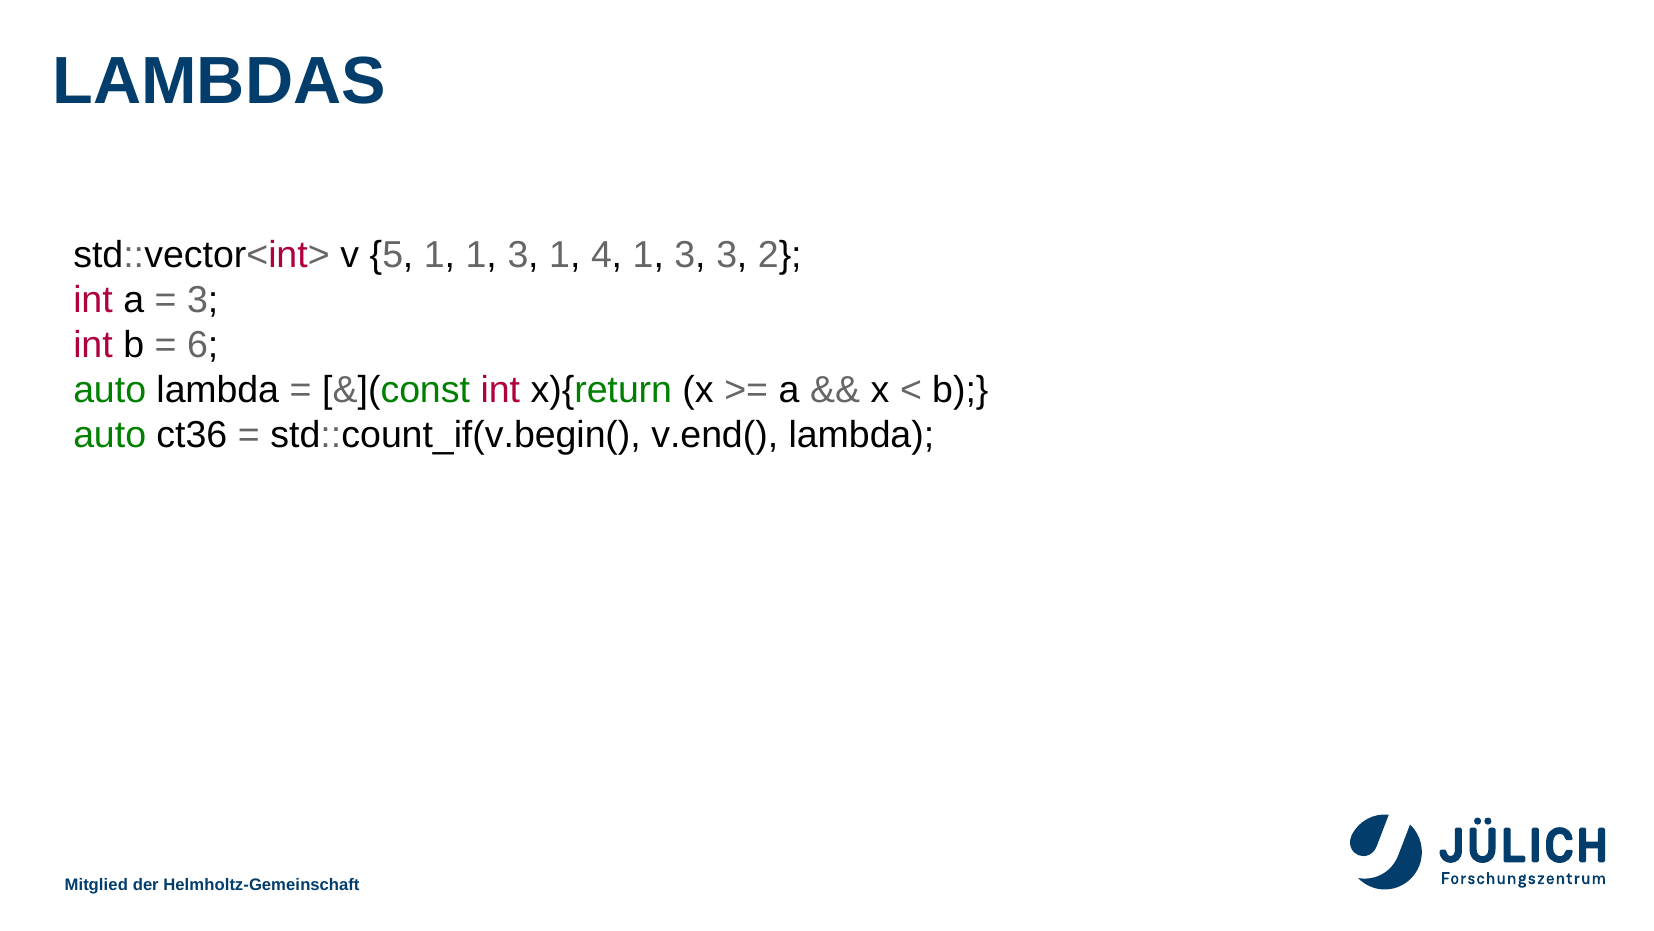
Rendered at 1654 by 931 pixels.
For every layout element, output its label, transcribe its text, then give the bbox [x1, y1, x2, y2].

title Lambdas [52, 43, 1606, 194]
text_box std::vector<int> v {5, 1, 1, 3, 1, 4, 1, 3, 3, 2}; int a = 3; int b = 6; auto lambda = [&](const int x){return (x >= a && x < b);} auto ct36 = std::count_if(v.begin(), v.end(), lambda); [58, 222, 1211, 598]
